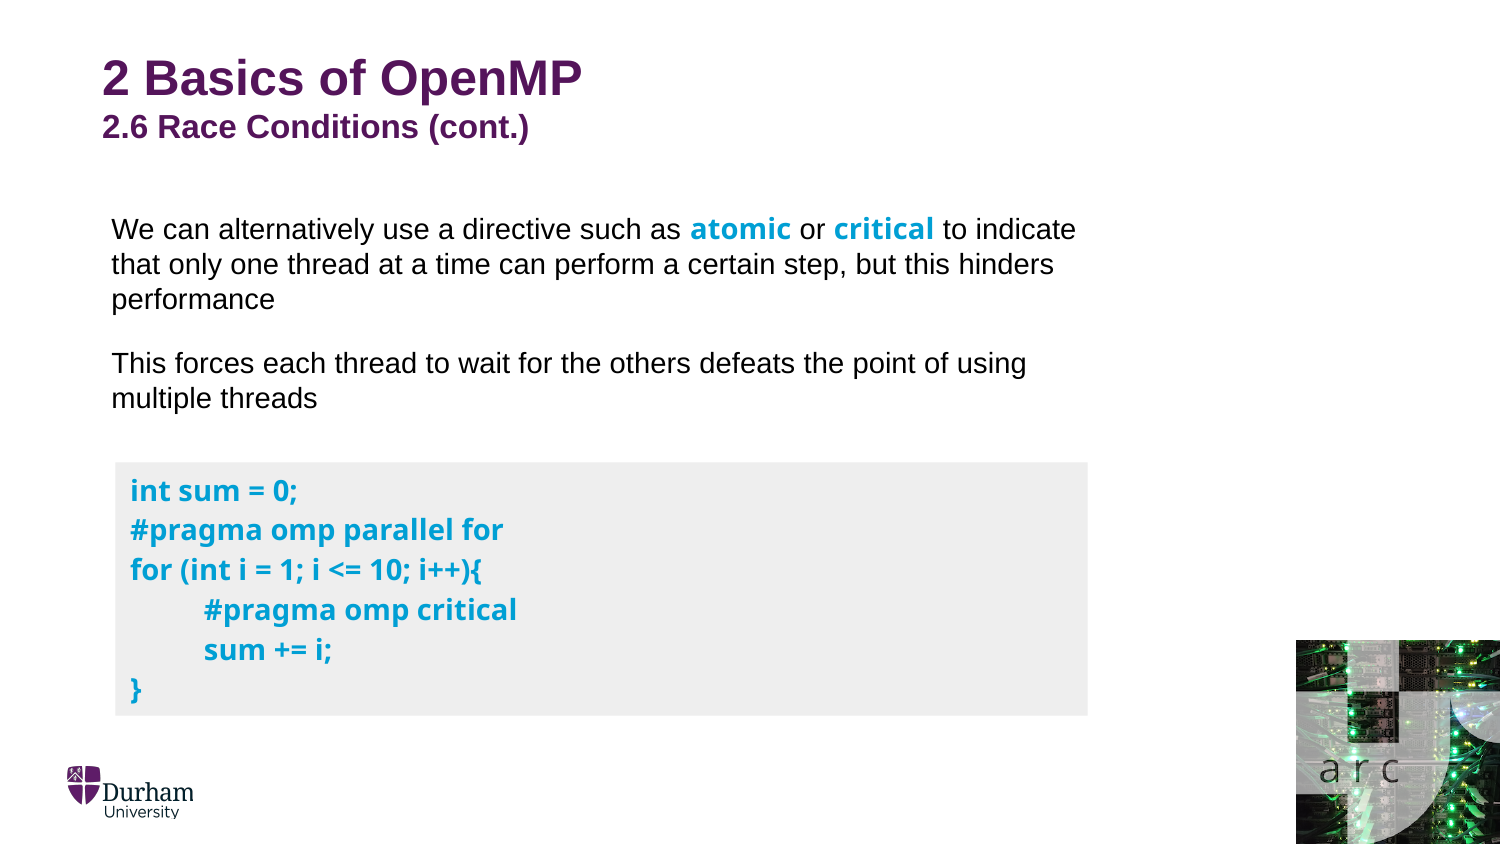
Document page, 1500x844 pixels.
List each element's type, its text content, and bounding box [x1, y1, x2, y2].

picture [1296, 640, 1500, 844]
list We can alternatively use a directive such as atomic or critical to indicate that only one thread at a time can perform a certain step, but this hinders performance This forces each thread to wait for the others defeats the point of using multiple threads [111, 210, 1092, 549]
title 2 Basics of OpenMP 2.6 Race Conditions (cont.) [101, 45, 1399, 187]
text_box int sum = 0; #pragma omp parallel for for (int i = 1; i <= 10; i++){ #pragma omp critical sum += i; } [115, 462, 1088, 674]
picture [67, 766, 193, 819]
